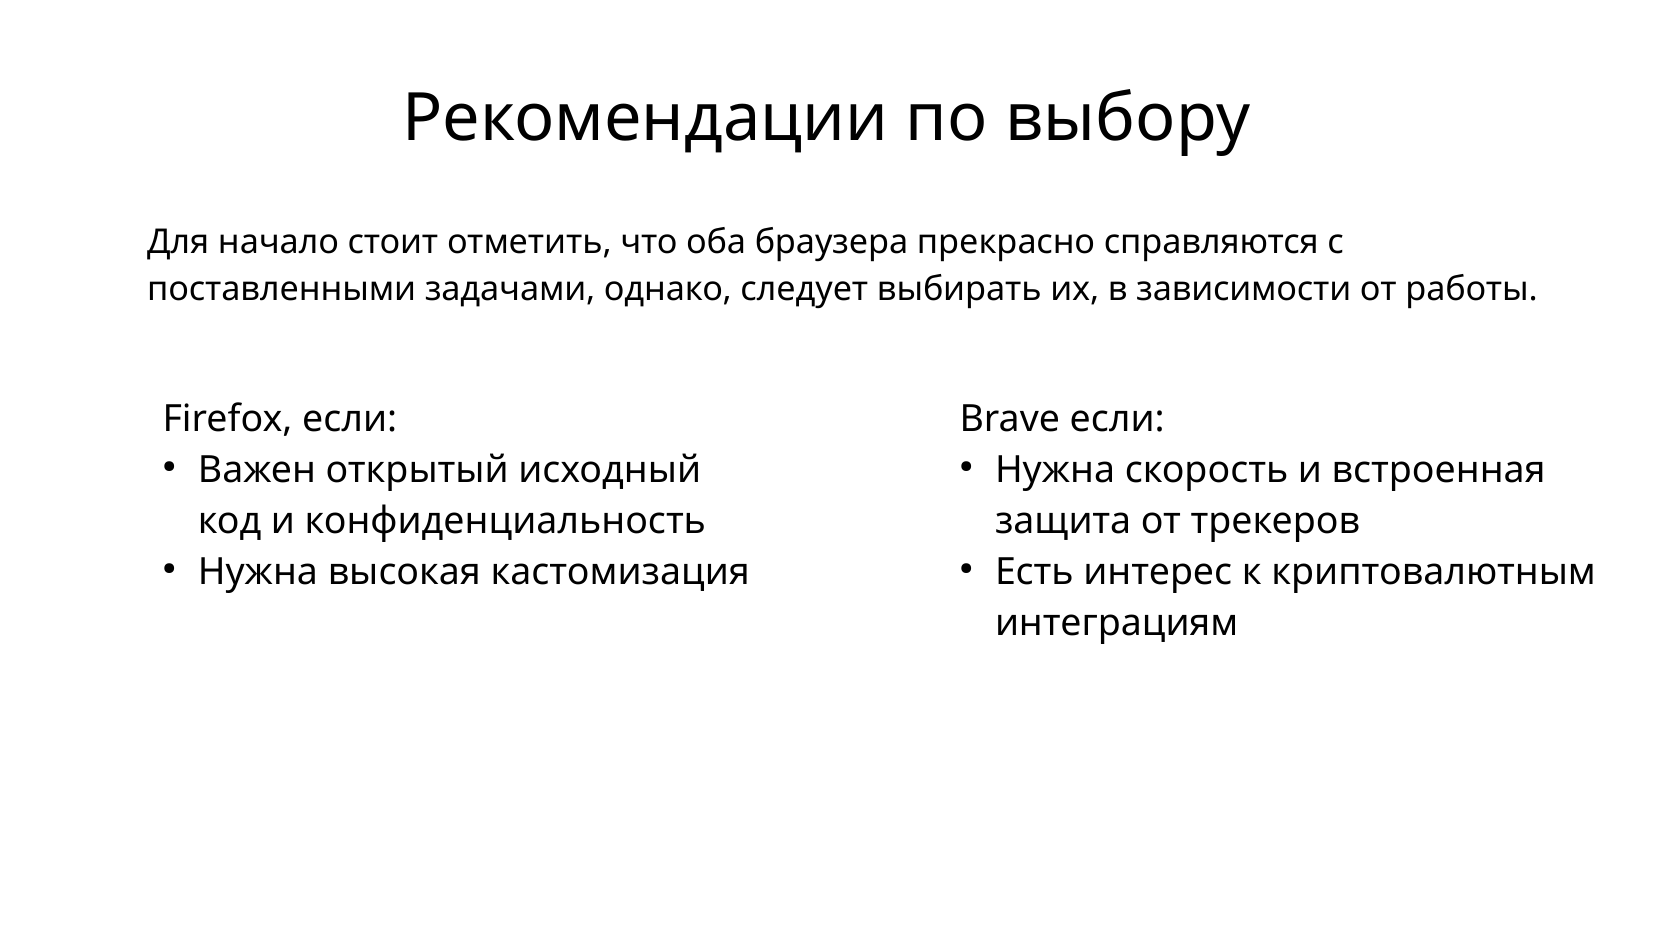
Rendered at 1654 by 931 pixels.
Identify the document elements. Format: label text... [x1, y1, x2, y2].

list Для начало стоит отметить, что оба браузера прекрасно справляются с поставленными задачами, однако, следует выбирать их, в зависимости от работы. [82, 217, 1571, 355]
text_box Brave если: Нужна скорость и встроенная защита от трекеров Есть интерес к криптовалютным интеграциям [944, 383, 1625, 756]
text_box Firefox, если: Важен открытый исходный код и конфиденциальность Нужна высокая кастомизация [147, 383, 768, 654]
title Рекомендации по выбору [82, 37, 1571, 193]
